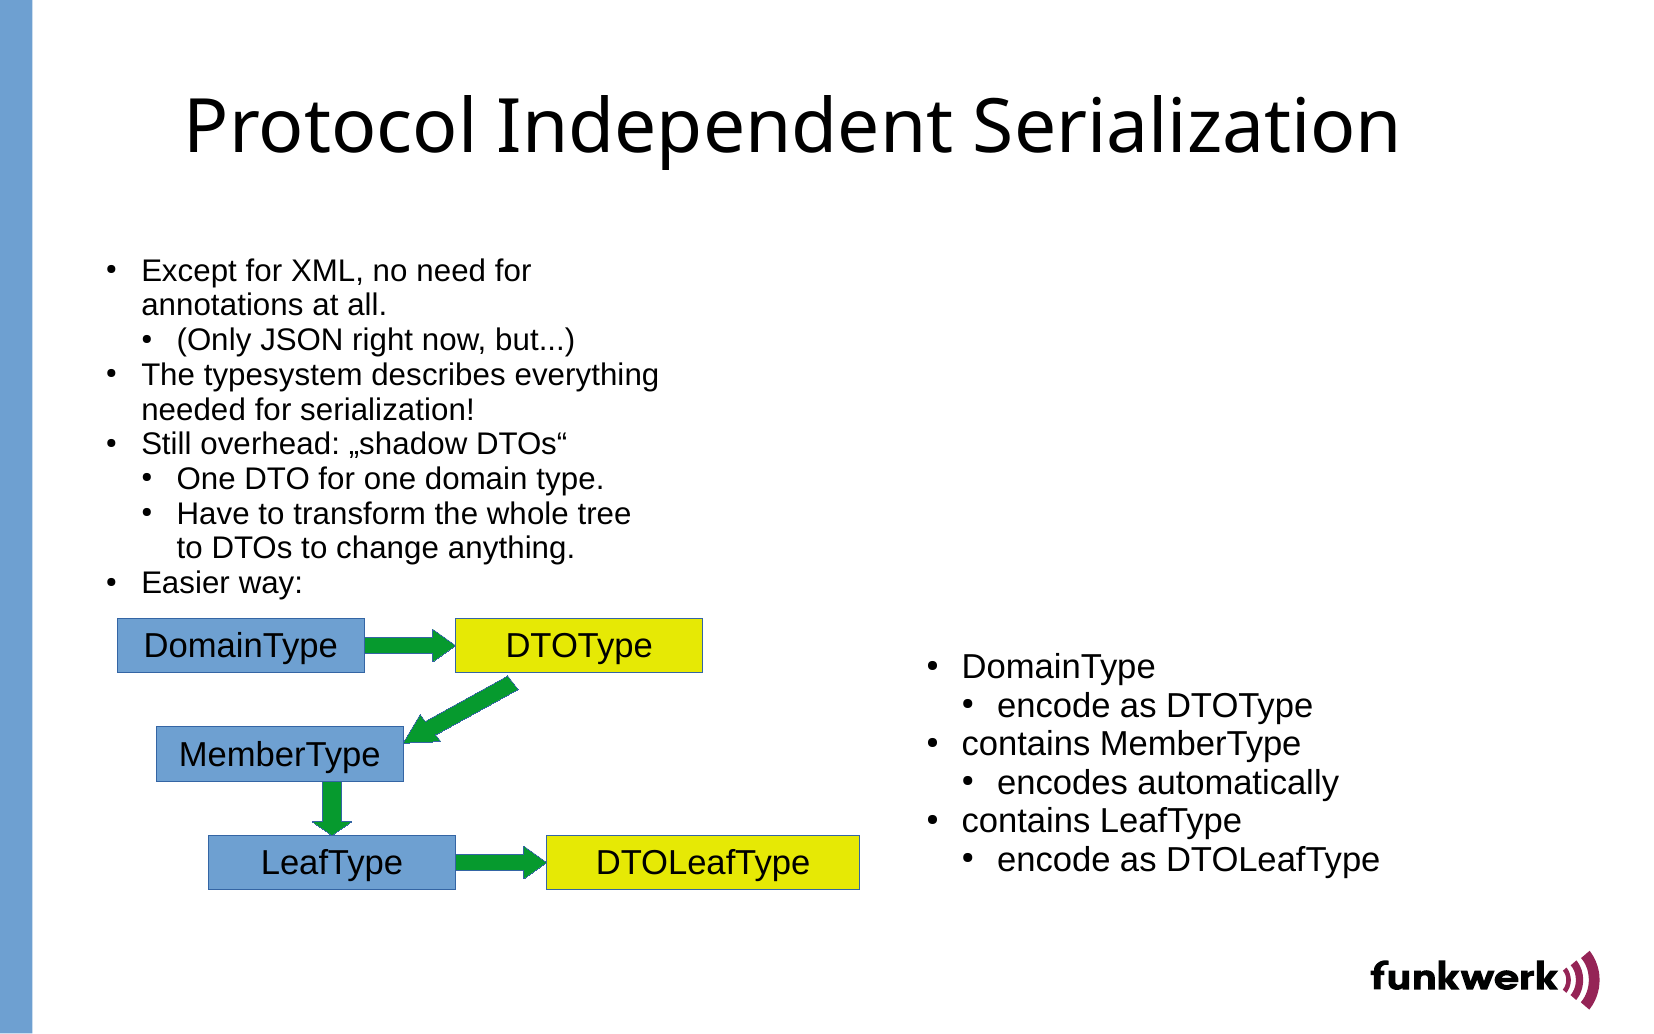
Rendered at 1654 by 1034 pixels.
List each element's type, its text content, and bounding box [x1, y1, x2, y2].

text_box DomainType [117, 618, 365, 673]
text_box [455, 846, 547, 879]
text_box LeafType [208, 835, 456, 890]
text_box Except for XML, no need for annotations at all. (Only JSON right now, but...) The typesystem describes everything needed for serialization! Still overhead: „shadow DTOs“ One DTO for one domain type. Have to transform the whole tree to DTOs to change anything. Easier way: [91, 245, 887, 1003]
text_box DomainType encode as DTOType contains MemberType encodes automatically contains LeafType encode as DTOLeafType [911, 640, 1576, 887]
text_box DTOLeafType [546, 835, 860, 890]
text_box [403, 675, 519, 744]
text_box [364, 629, 456, 662]
text_box Protocol Independent Serialization [169, 65, 1546, 221]
text_box MemberType [156, 726, 404, 782]
text_box [312, 781, 352, 836]
text_box DTOType [455, 618, 703, 673]
